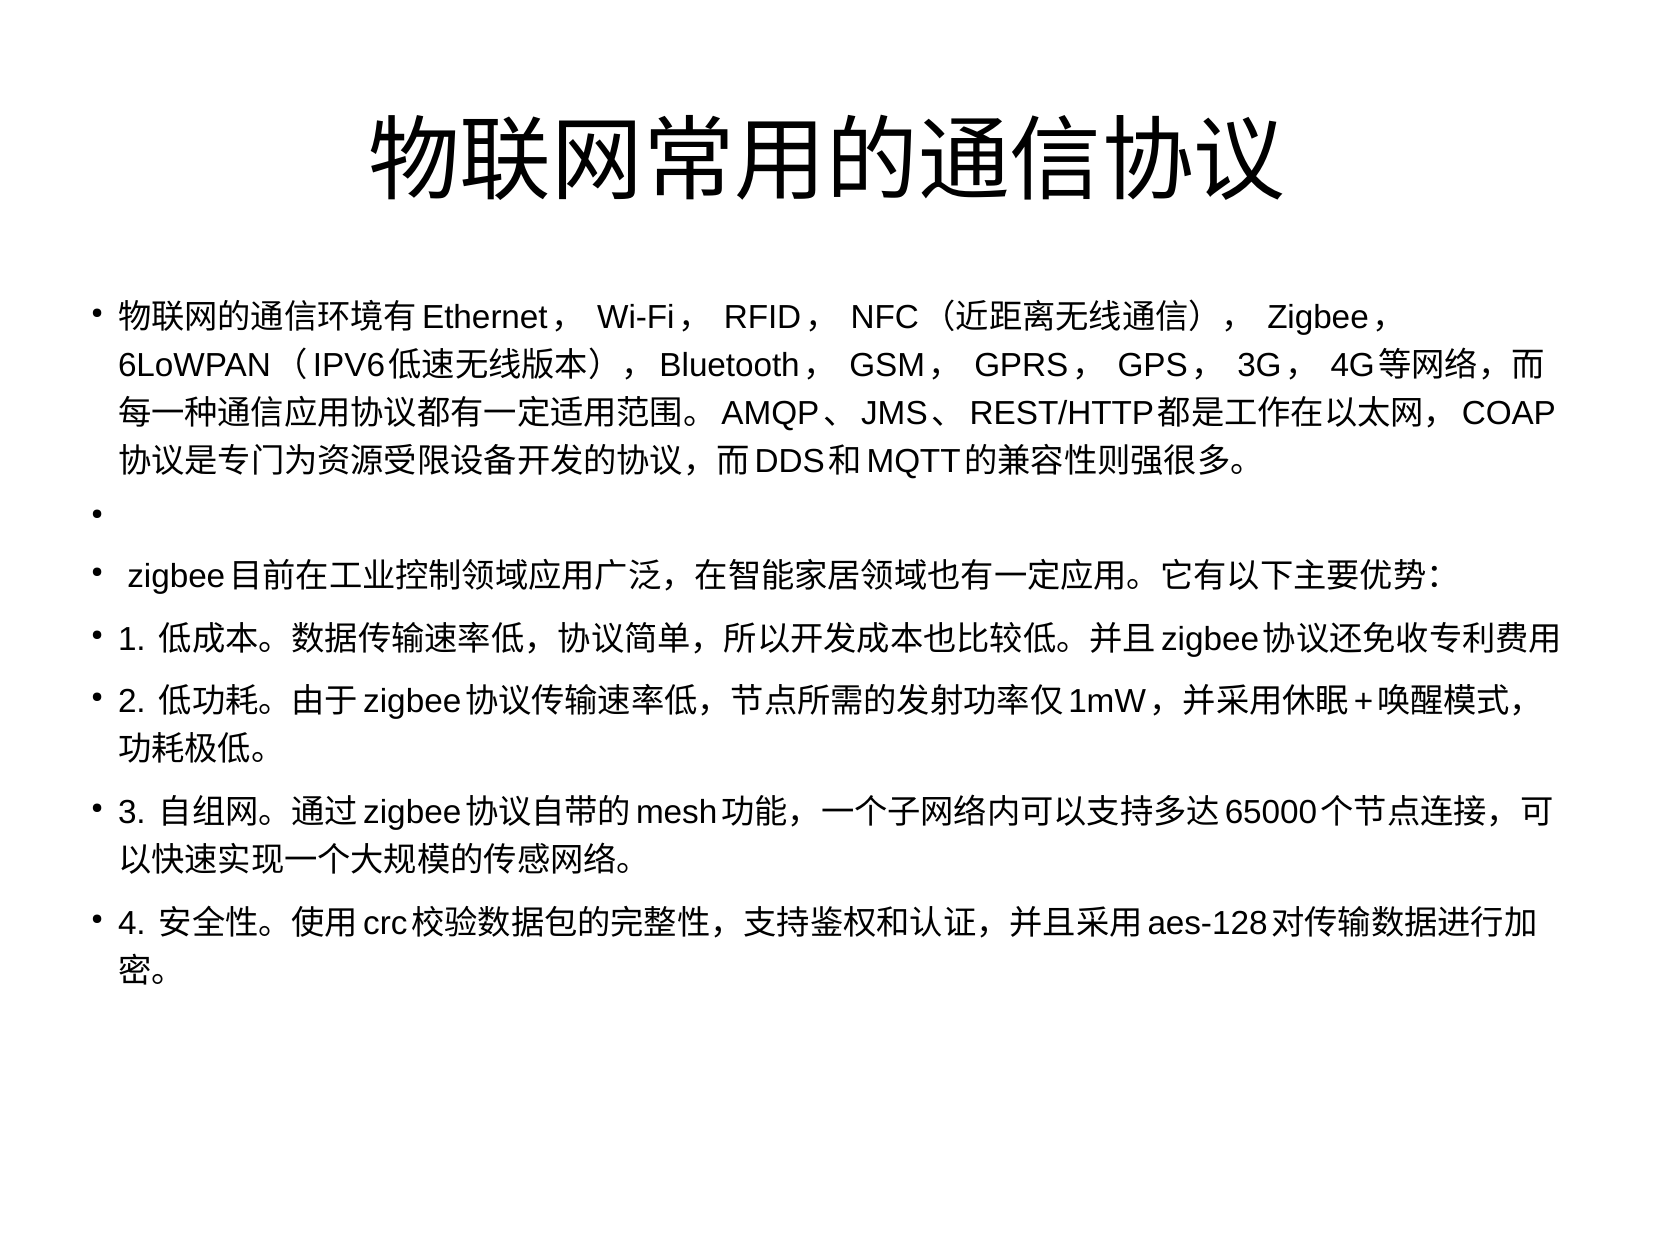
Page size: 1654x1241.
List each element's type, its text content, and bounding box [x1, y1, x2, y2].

list 物联网的通信环境有Ethernet， Wi-Fi， RFID， NFC（近距离无线通信）， Zigbee， 6LoWPAN（IPV6低速无线版本），Bluetooth， GSM， GPRS， GPS， 3G， 4G等网络，而每一种通信应用协议都有一定适用范围。AMQP、JMS、REST/HTTP都是工作在以太网，COAP协议是专门为资源受限设备开发的协议，而DDS和MQTT的兼容性则强很多。 zigbee目前在工业控制领域应用广泛，在智能家居领域也有一定应用。它有以下主要优势： 1. 低成本。数据传输速率低，协议简单，所以开发成本也比较低。并且zigbee协议还免收专利费用 2. 低功耗。由于zigbee协议传输速率低，节点所需的发射功率仅1mW，并采用休眠+唤醒模式，功耗极低。 3. 自组网。通过zigbee协议自带的mesh功能，一个子网络内可以支持多达65000个节点连接，可以快速实现一个大规模的传感网络。 4. 安全性。使用crc校验数据包的完整性，支持鉴权和认证，并且采用aes-128对传输数据进行加密。 [82, 290, 1571, 1010]
title 物联网常用的通信协议 [82, 49, 1571, 257]
